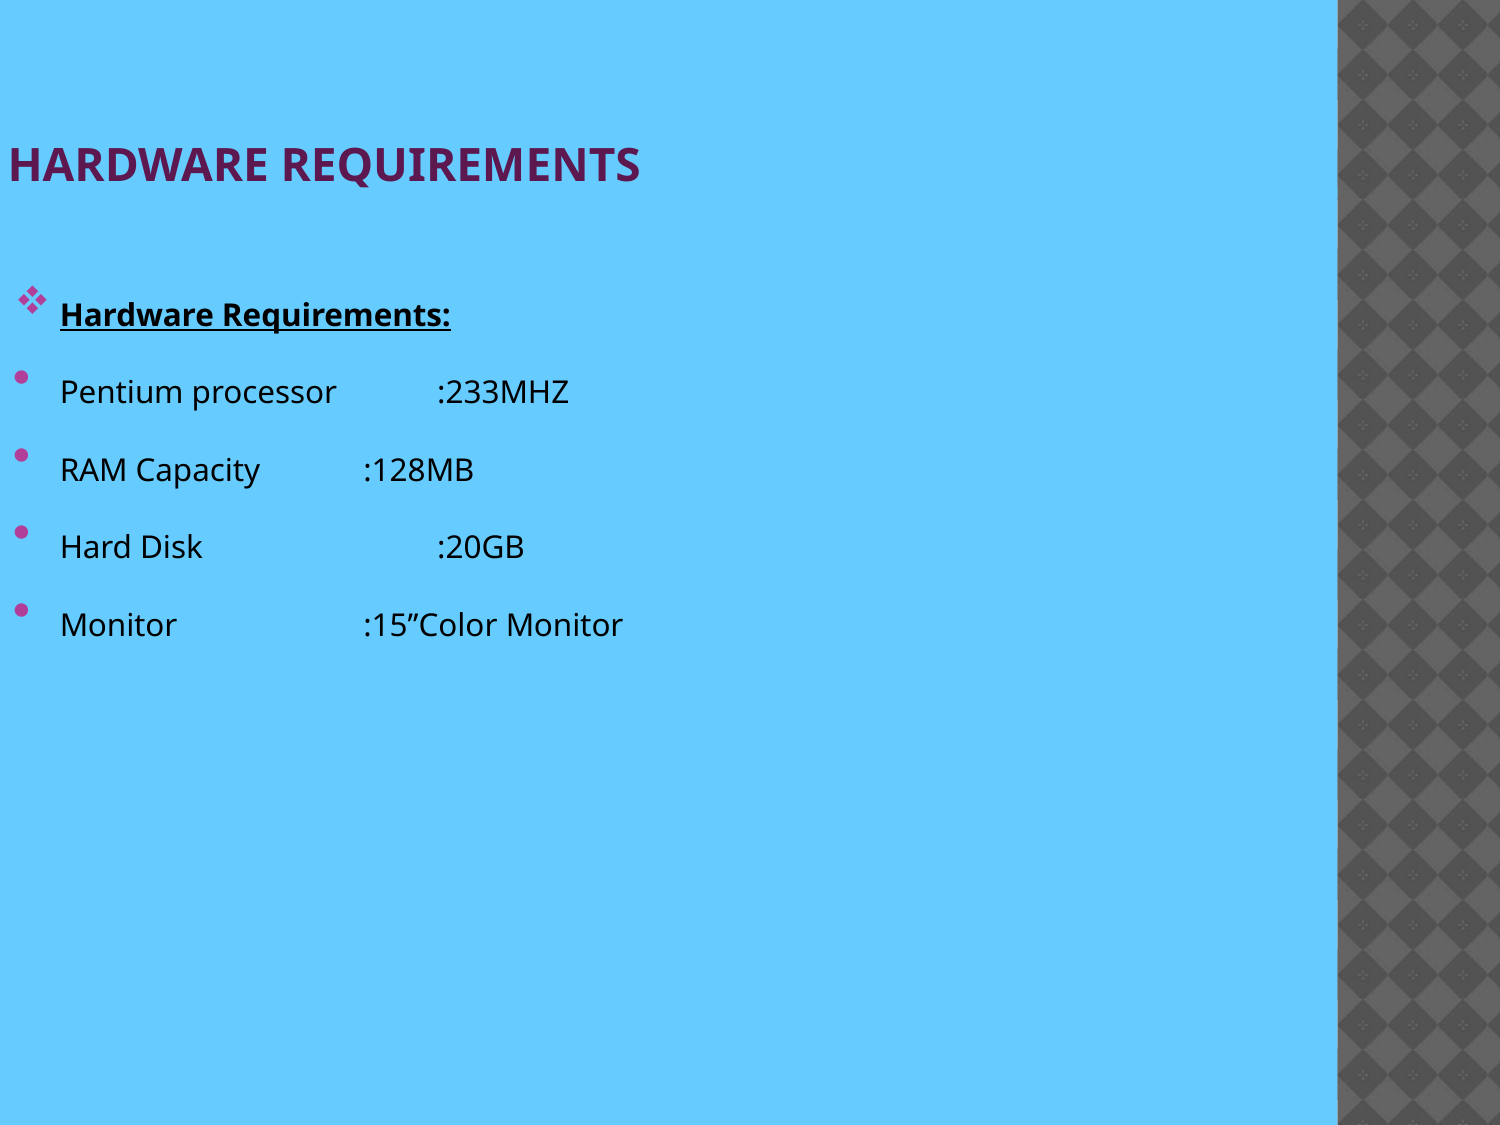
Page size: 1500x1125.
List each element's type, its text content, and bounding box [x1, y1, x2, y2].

list Hardware Requirements: Pentium processor :233MHZ RAM Capacity :128MB Hard Disk :20GB Monitor :15’’Color Monitor [0, 187, 1338, 1125]
title HARDWARE REQUIREMENTS [0, 0, 1338, 187]
picture [1338, 0, 1500, 1125]
